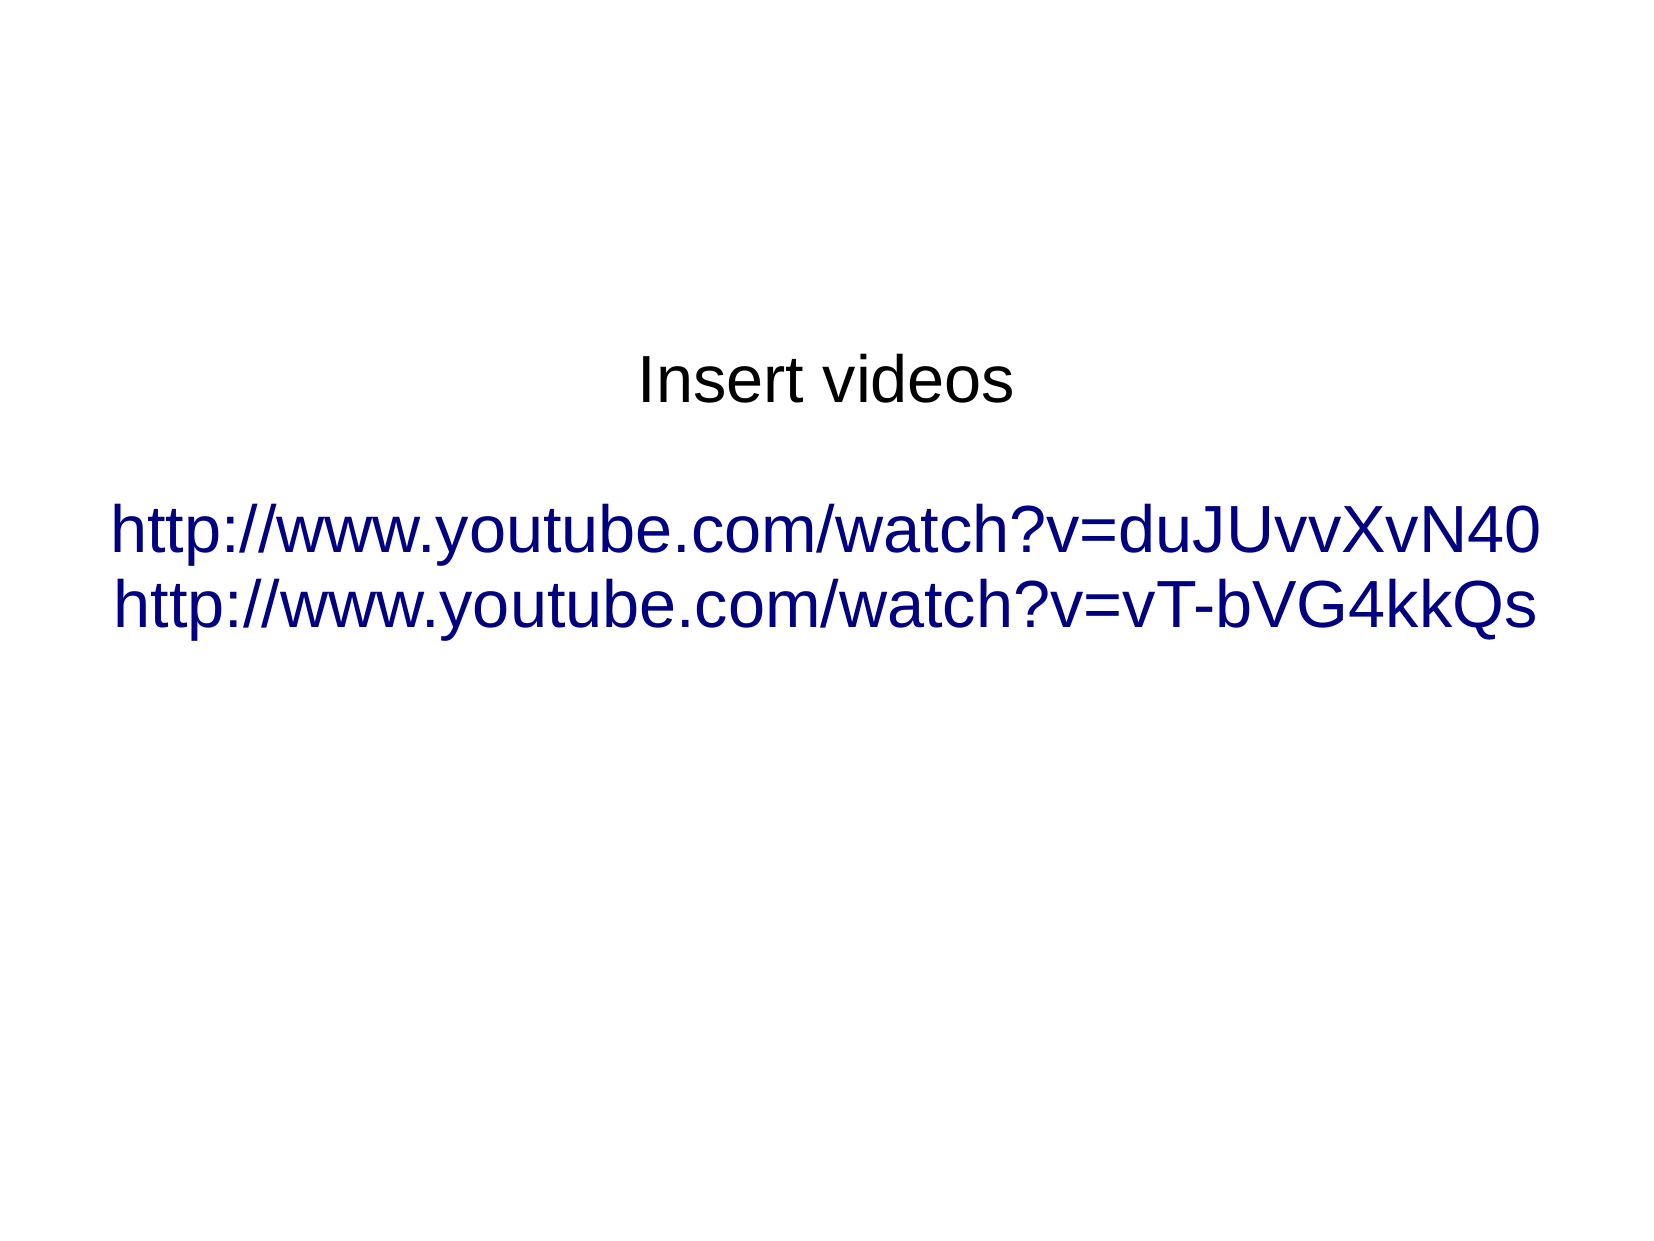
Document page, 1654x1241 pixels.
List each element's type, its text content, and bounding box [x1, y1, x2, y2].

subtitle Insert videos http://www.youtube.com/watch?v=duJUvvXvN40 http://www.youtube.com/watch?v=vT-bVG4kkQs [82, 49, 1571, 1010]
